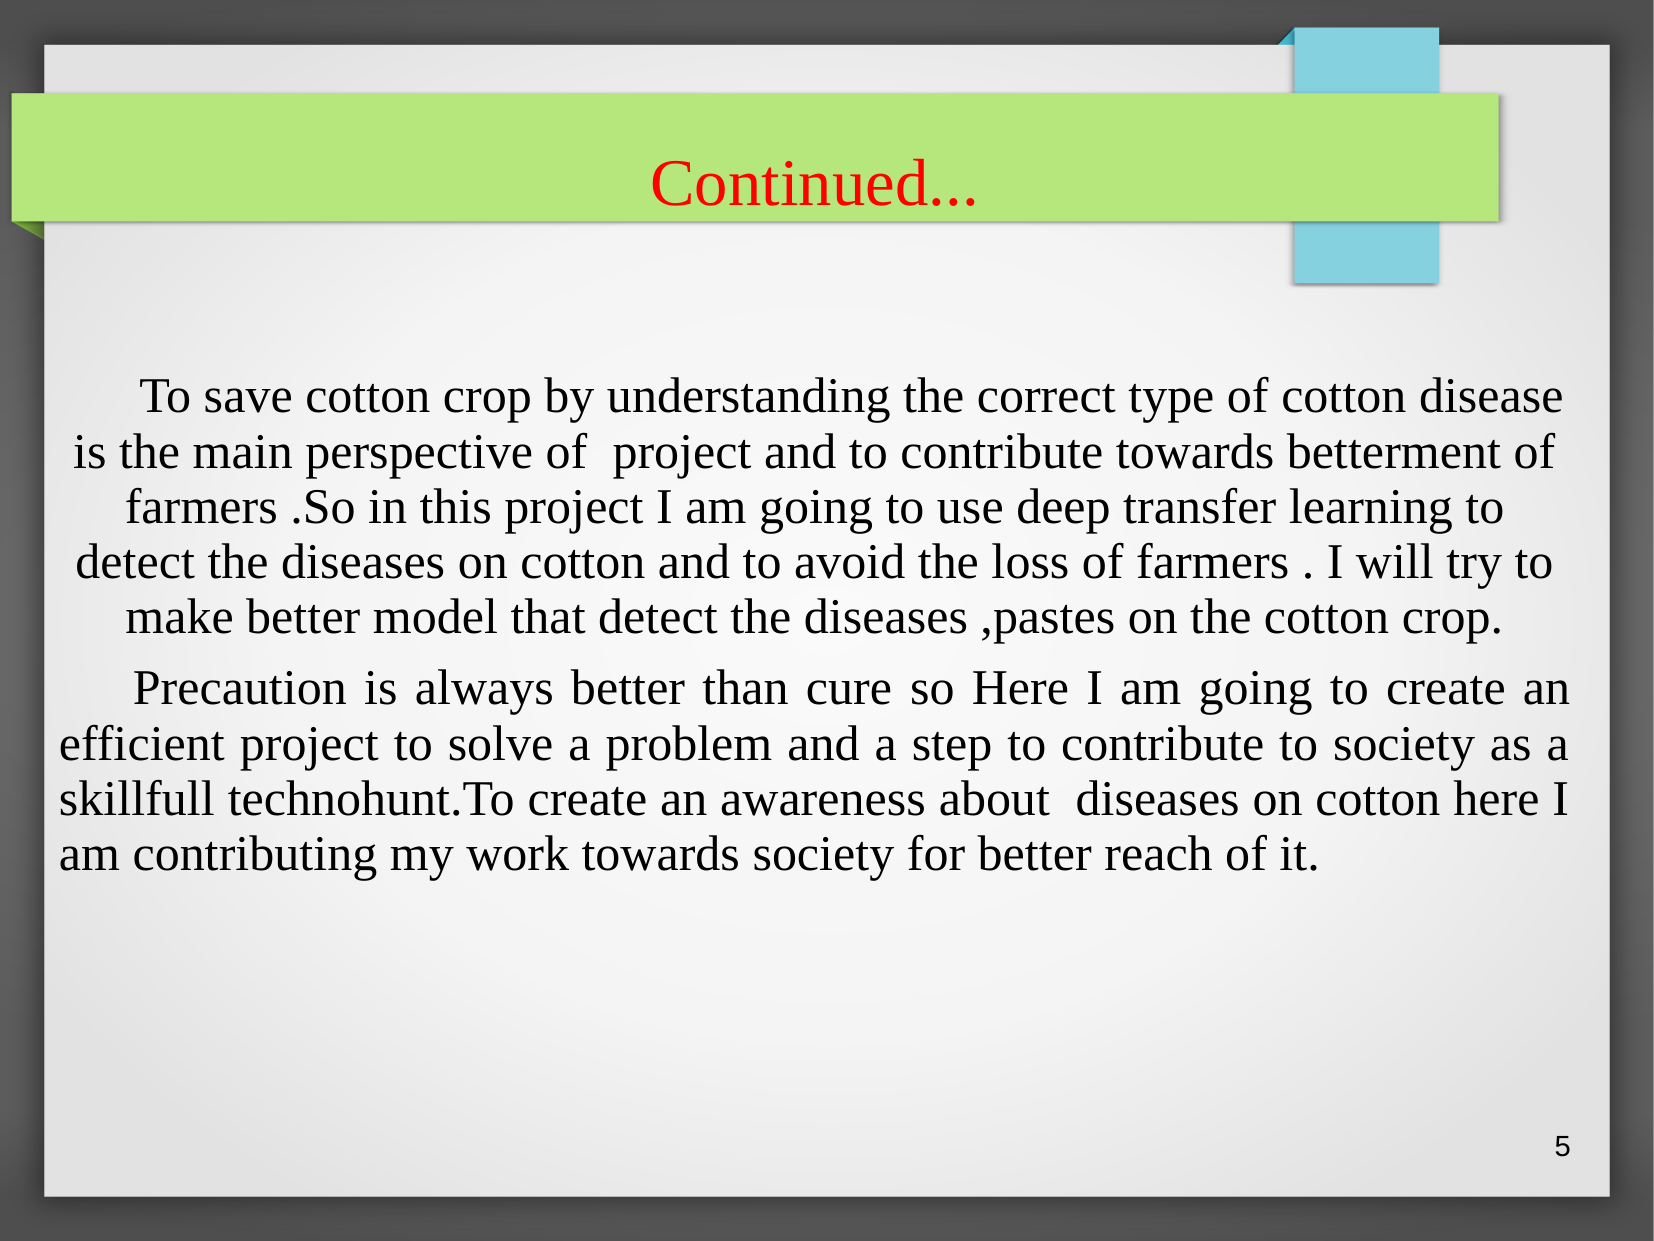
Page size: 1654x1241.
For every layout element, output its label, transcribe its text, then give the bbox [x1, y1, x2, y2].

subtitle Continued... To save cotton crop by understanding the correct type of cotton disease is the main perspective of project and to contribute towards betterment of farmers .So in this project I am going to use deep transfer learning to detect the diseases on cotton and to avoid the loss of farmers . I will try to make better model that detect the diseases ,pastes on the cotton crop. Precaution is always better than cure so Here I am going to create an efficient project to solve a problem and a step to contribute to society as a skillfull technohunt.To create an awareness about diseases on cotton here I am contributing my work towards society for better reach of it. [59, 0, 1571, 1182]
picture [0, 0, 1654, 1241]
